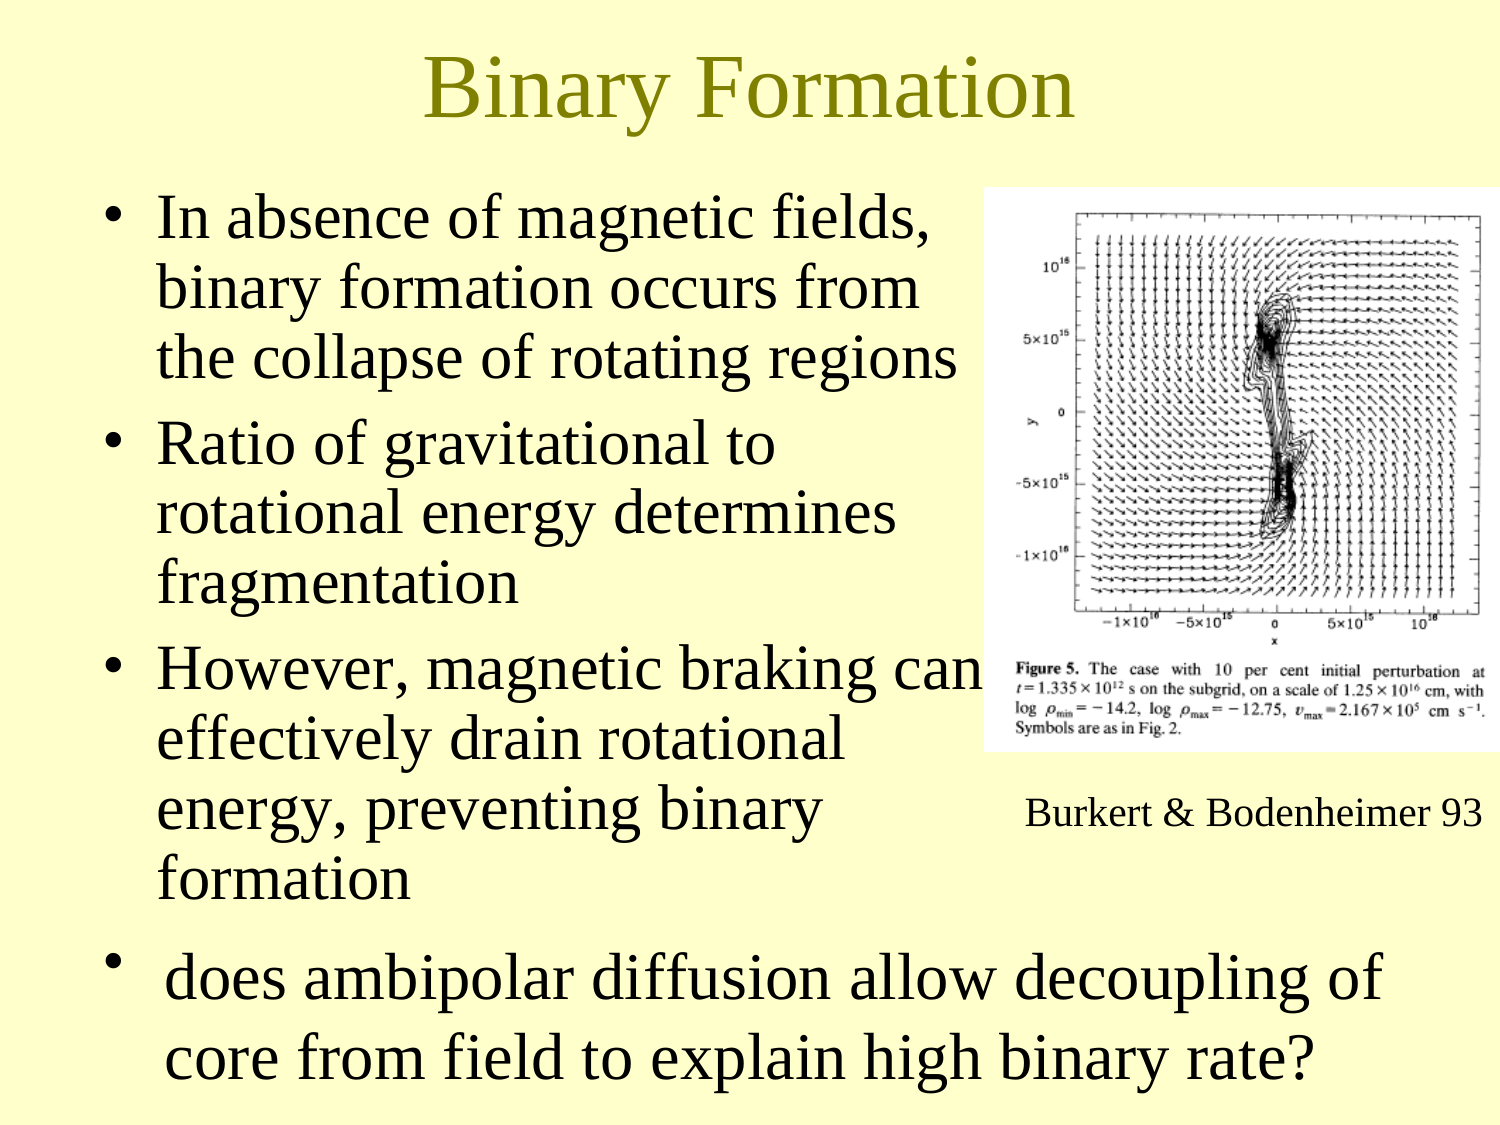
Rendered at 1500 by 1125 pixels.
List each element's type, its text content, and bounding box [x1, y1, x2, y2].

picture [983, 187, 1500, 752]
text_box Burkert & Bodenheimer 93 [1009, 777, 1499, 843]
list In absence of magnetic fields, binary formation occurs from the collapse of rotating regions Ratio of gravitational to rotational energy determines fragmentation However, magnetic braking can effectively drain rotational energy, preventing binary formation [87, 174, 1000, 1063]
text_box does ambipolar diffusion allow decoupling of core from field to explain high binary rate? [149, 924, 1463, 1101]
title Binary Formation [112, 24, 1388, 138]
